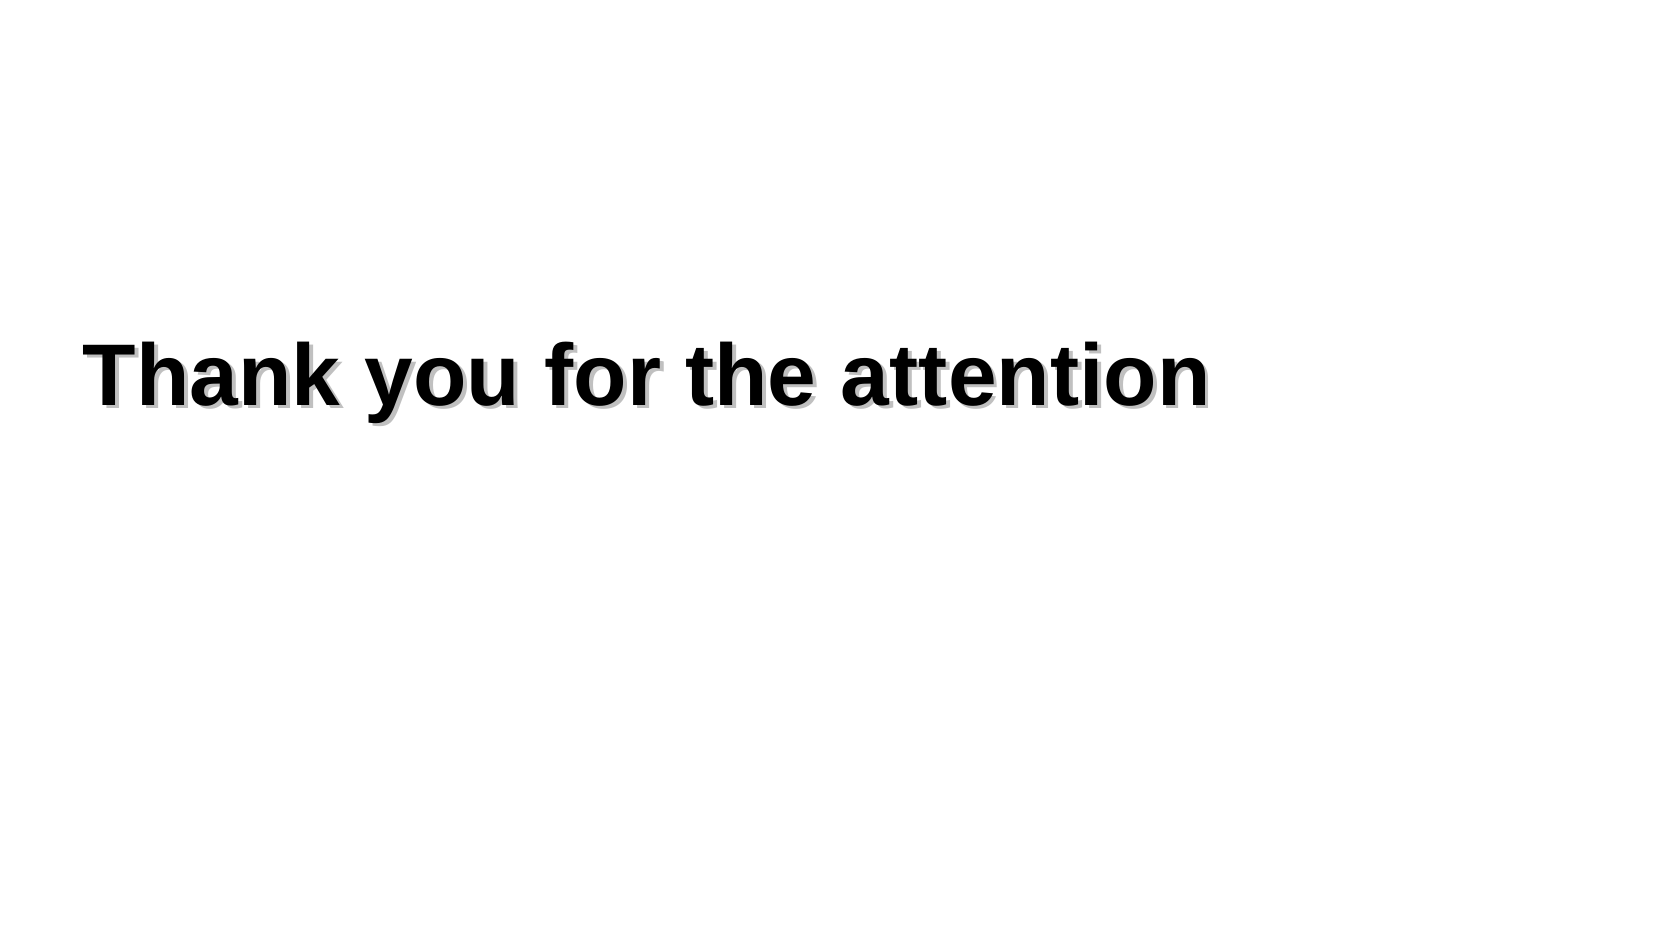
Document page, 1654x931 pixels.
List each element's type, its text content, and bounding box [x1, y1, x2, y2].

title Thank you for the attention [82, 296, 1571, 453]
